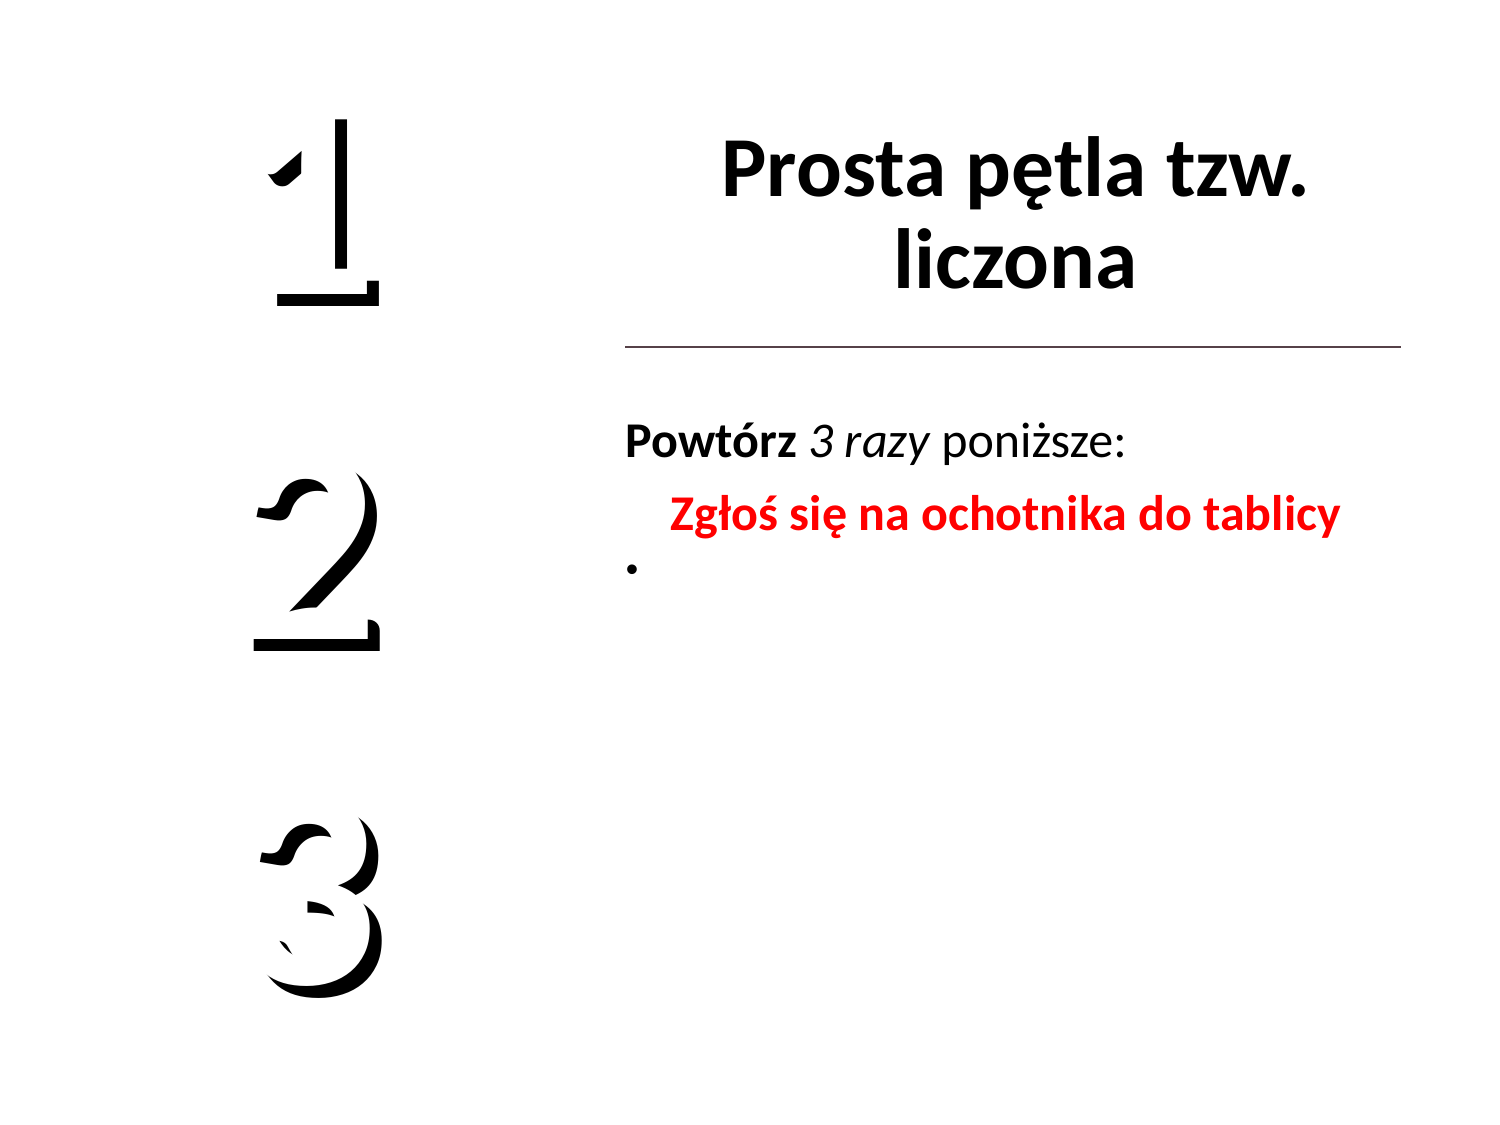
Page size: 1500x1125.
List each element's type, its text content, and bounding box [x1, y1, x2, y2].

text_box 1 2 3 [0, 0, 611, 1050]
title Prosta pętla tzw. liczona [611, 103, 1422, 315]
list Powtórz 3 razy poniższe: Zgłoś się na ochotnika do tablicy [611, 399, 1422, 1021]
